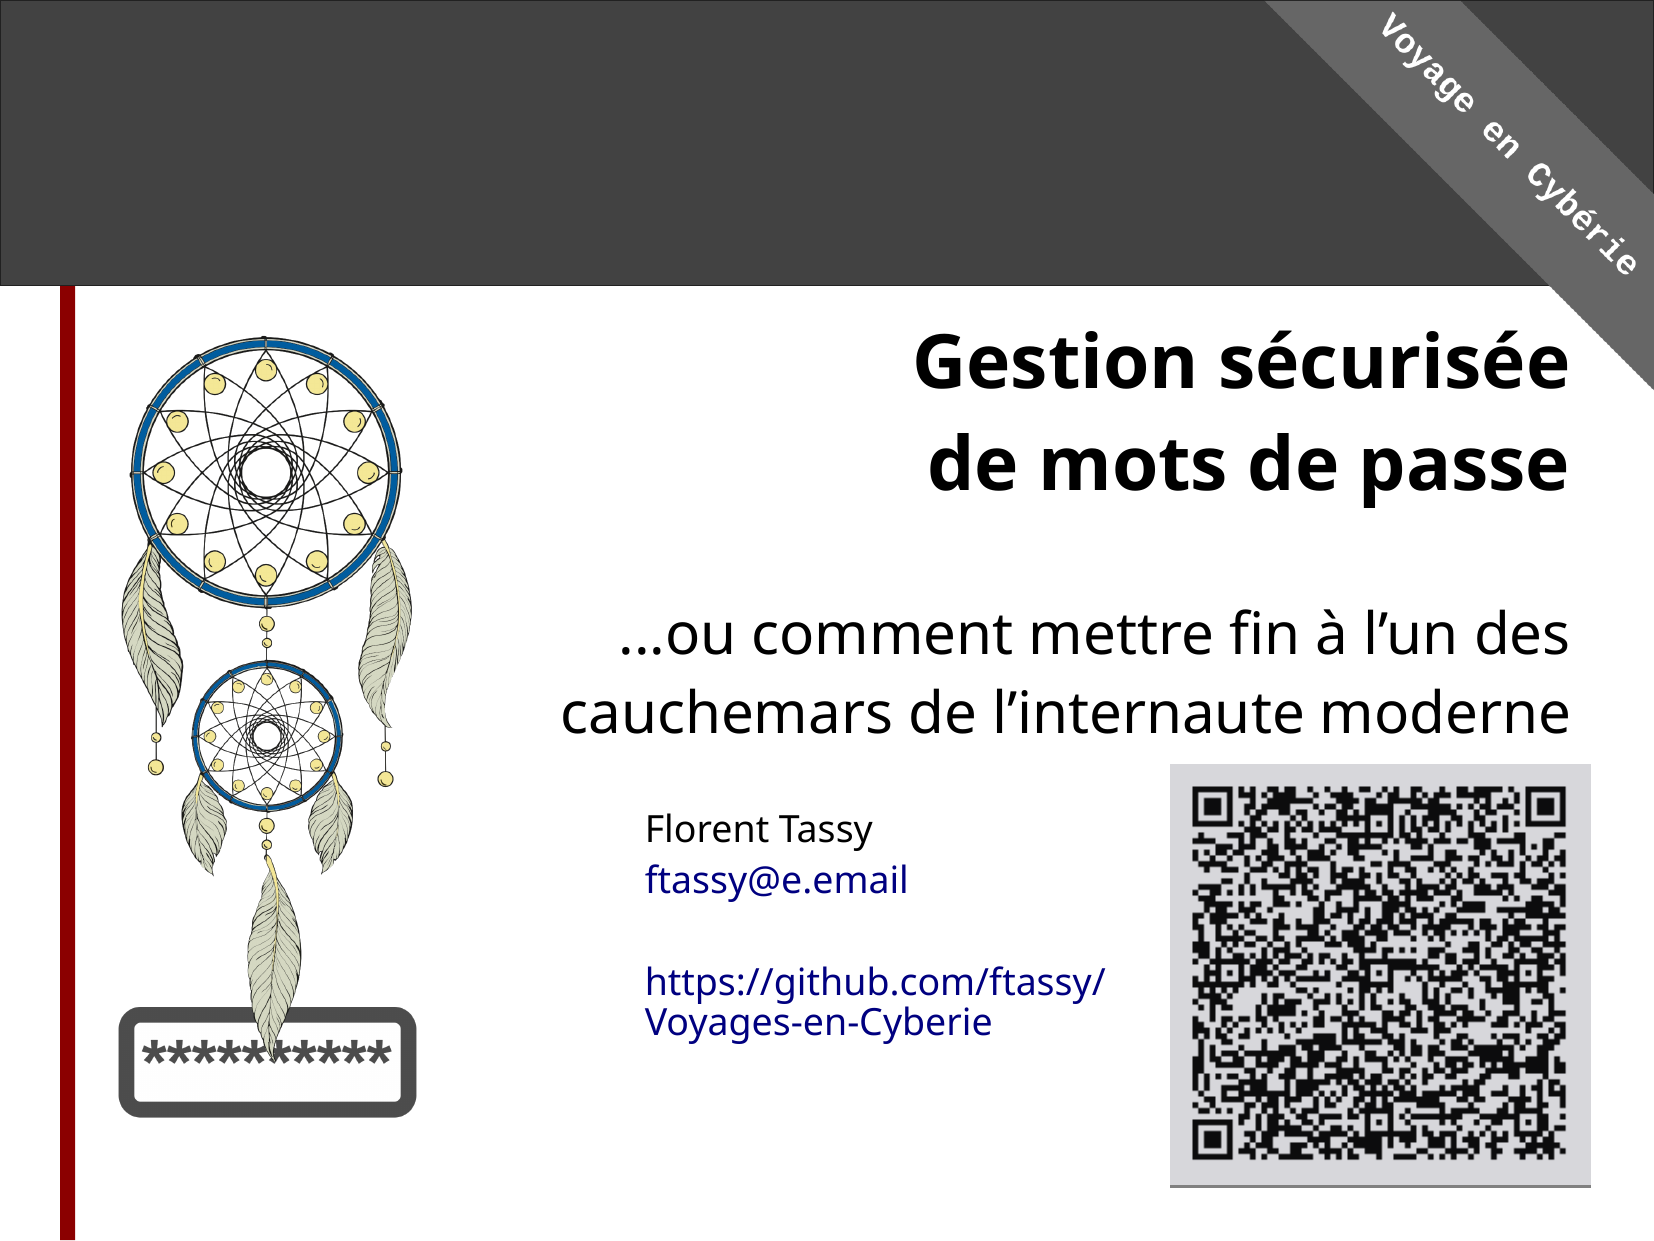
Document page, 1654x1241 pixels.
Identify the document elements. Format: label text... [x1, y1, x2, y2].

picture [1170, 764, 1591, 1186]
text_box Florent Tassy ftassy@e.email https://github.com/ftassy/Voyages-en-Cyberie [630, 795, 1126, 1051]
subtitle Gestion sécurisée de mots de passe ...ou comment mettre fin à l’un des cauchemars de l’internaute moderne [82, 49, 1571, 1010]
picture [102, 316, 431, 1133]
picture [1239, 0, 1654, 421]
